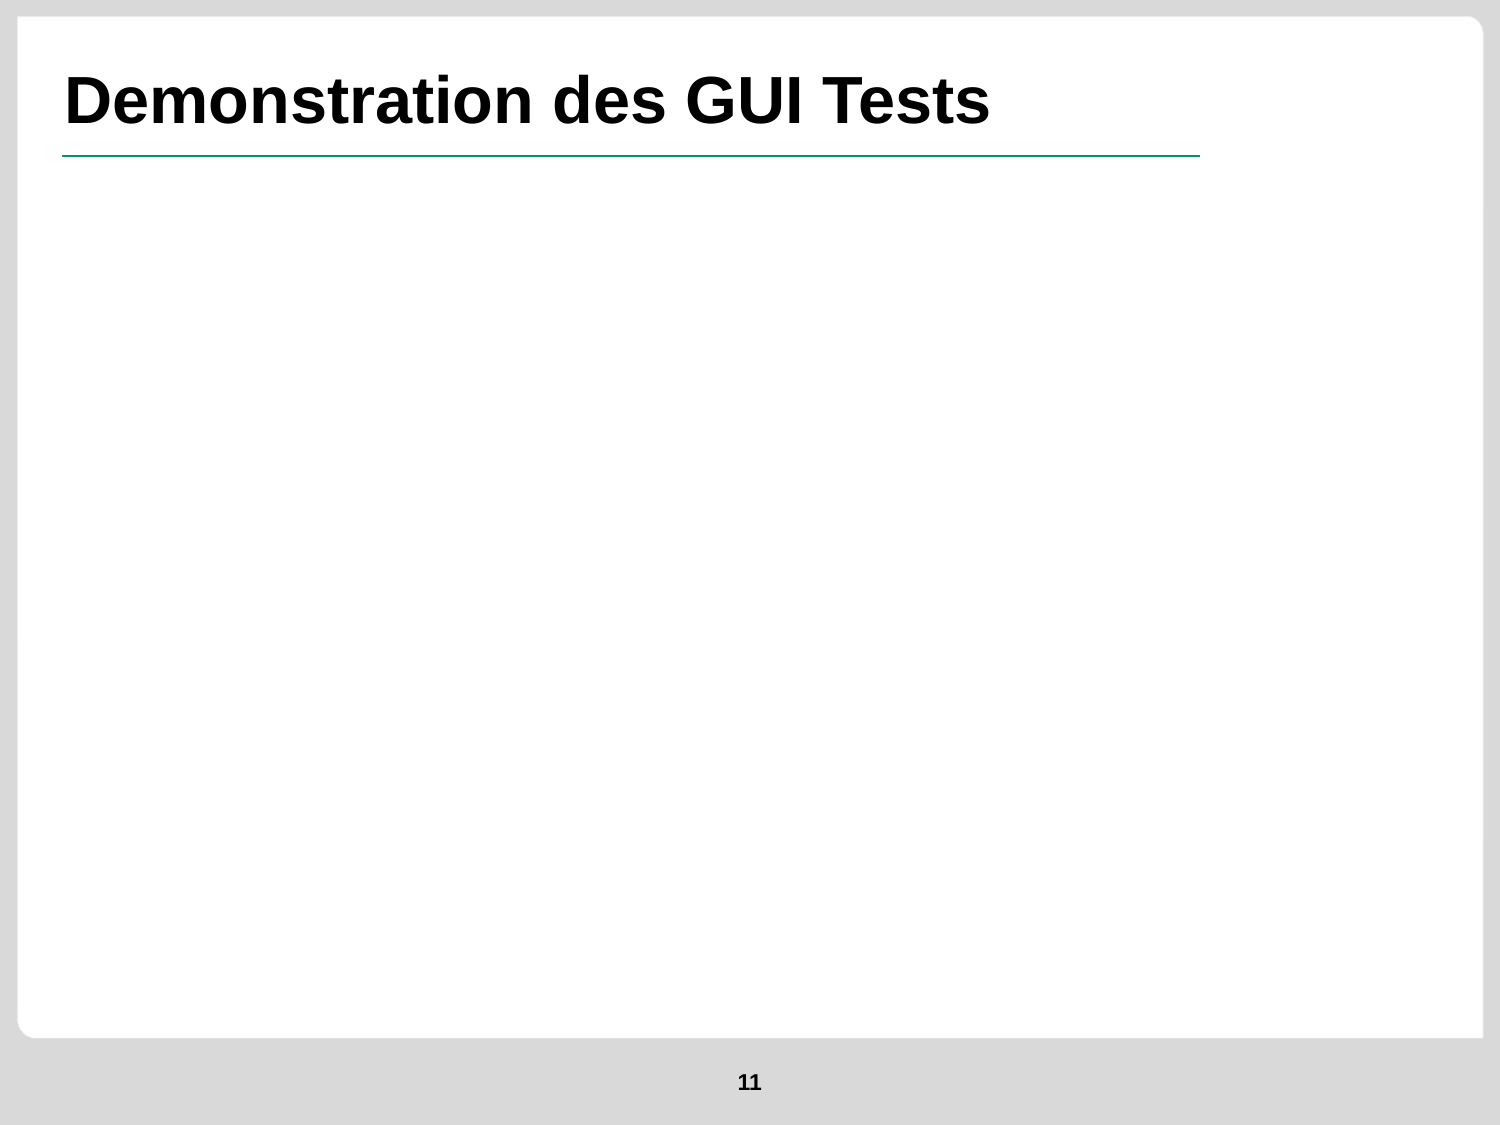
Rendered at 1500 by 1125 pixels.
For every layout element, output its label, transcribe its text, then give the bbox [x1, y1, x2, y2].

picture [0, 0, 1500, 1125]
title Demonstration des GUI Tests [64, 54, 1114, 147]
